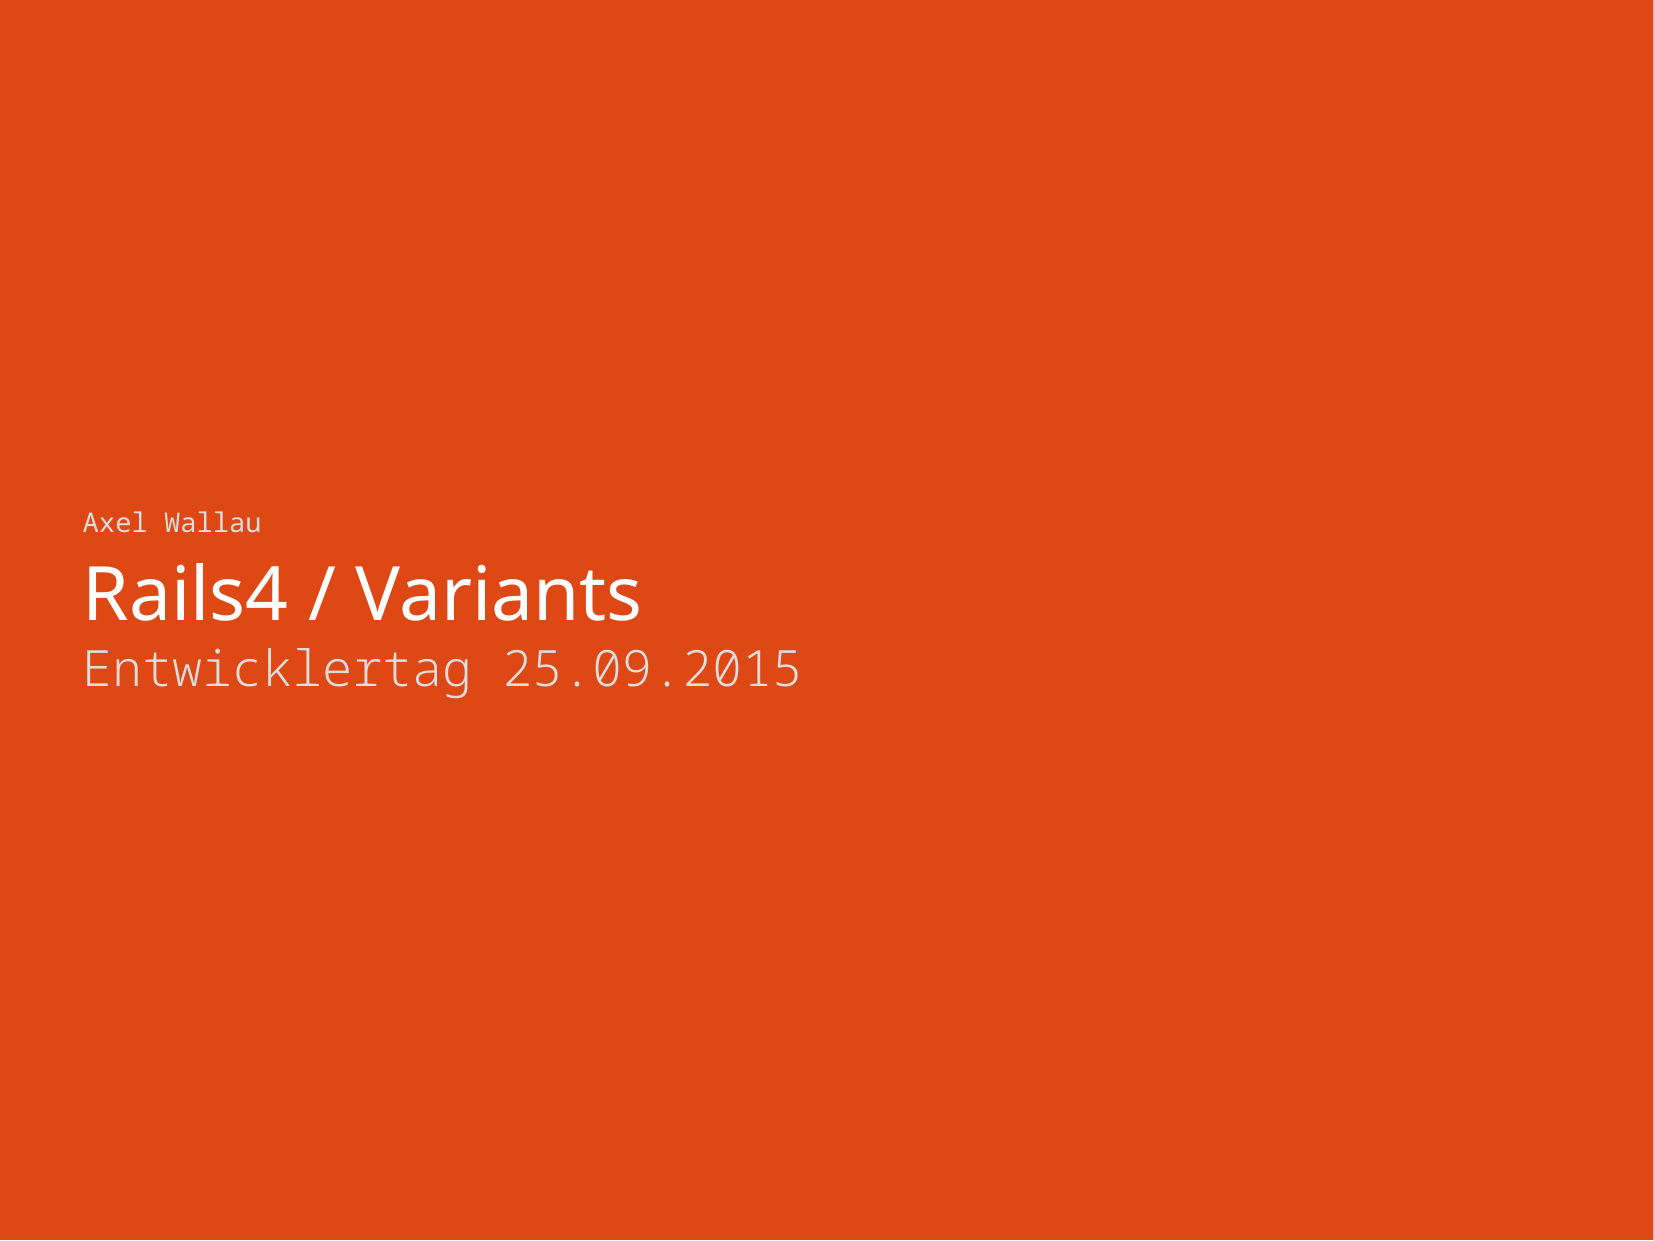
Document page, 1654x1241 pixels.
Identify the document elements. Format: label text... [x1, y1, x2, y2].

title Axel Wallau Rails4 / Variants [82, 515, 1571, 625]
subtitle Entwicklertag 25.09.2015 [82, 625, 1571, 709]
